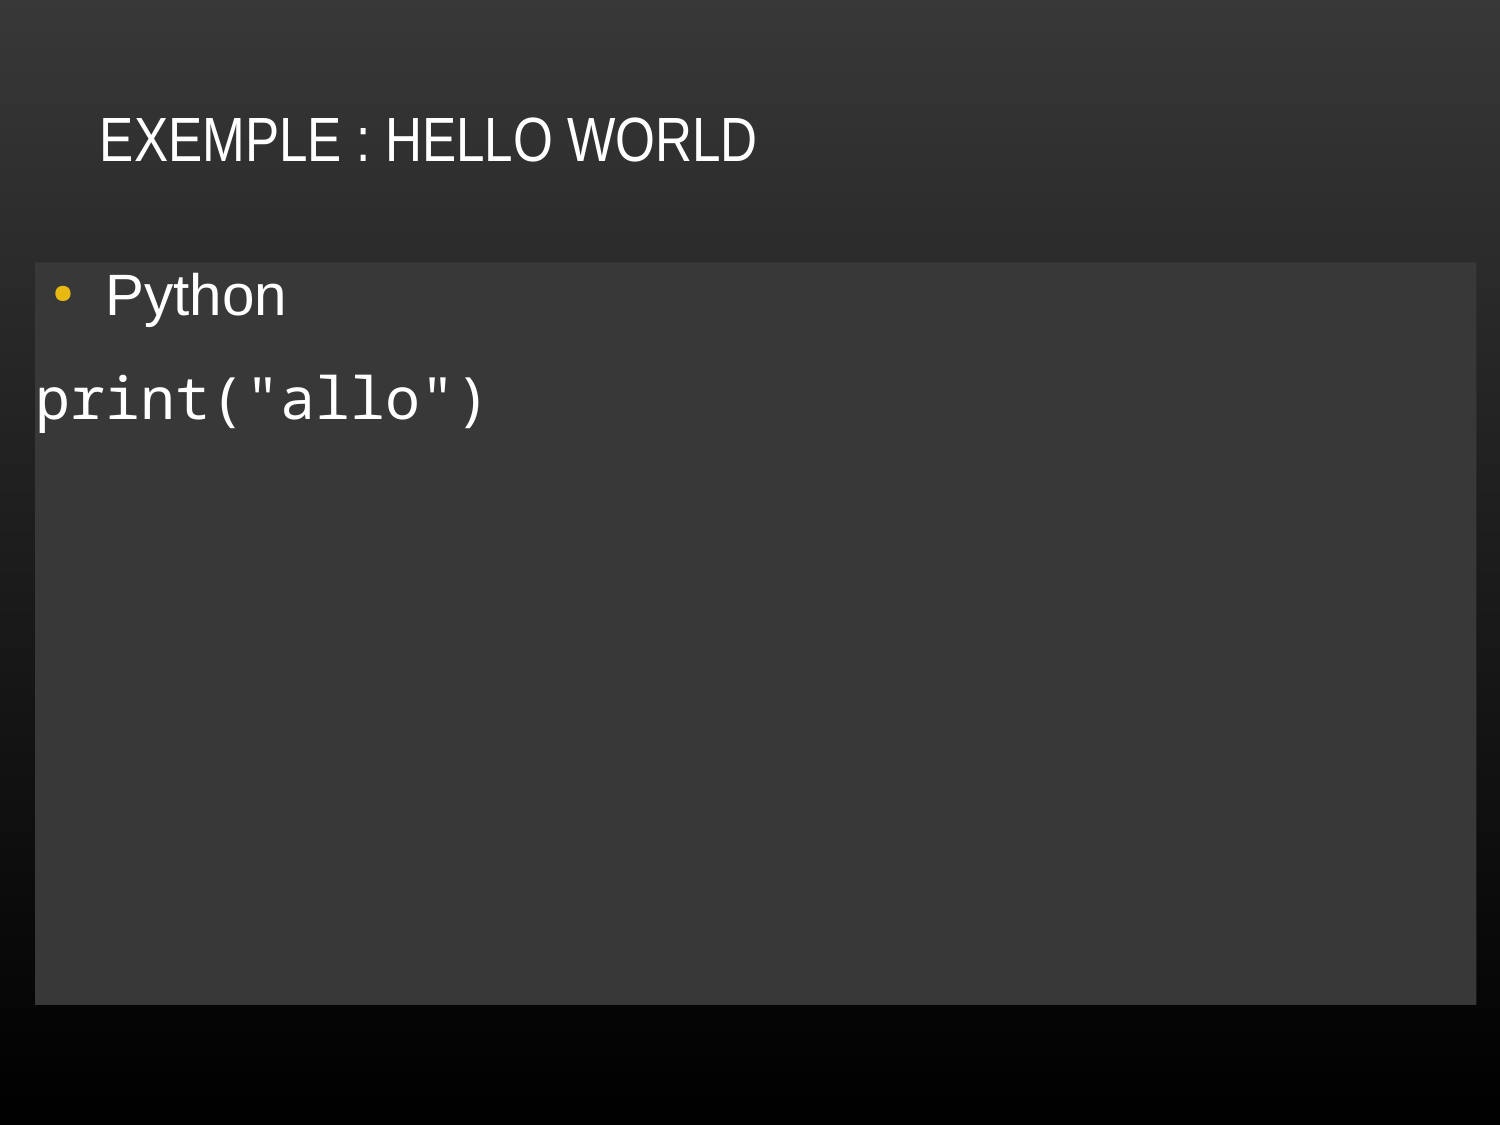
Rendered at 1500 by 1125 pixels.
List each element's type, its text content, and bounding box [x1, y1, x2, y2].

title Exemple : Hello World [99, 45, 1400, 233]
list Python print("allo") [35, 262, 1477, 1005]
